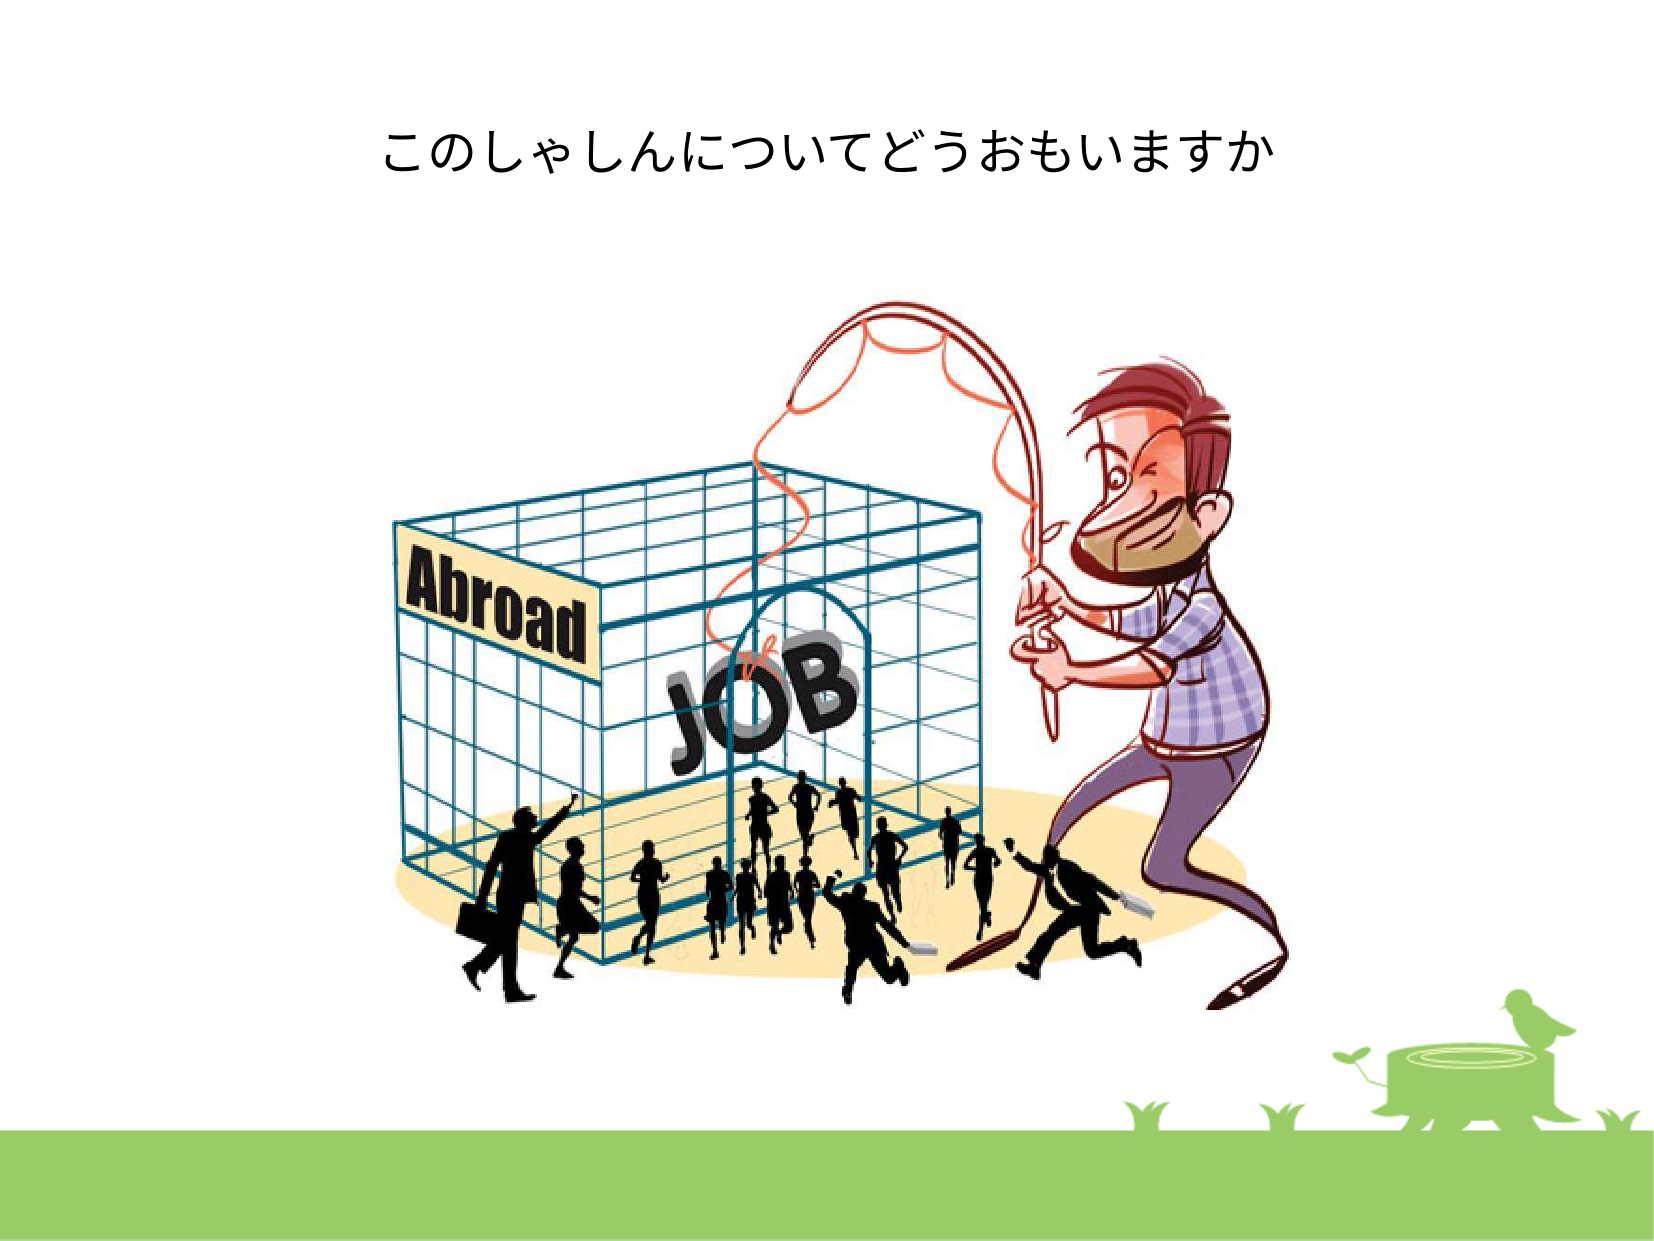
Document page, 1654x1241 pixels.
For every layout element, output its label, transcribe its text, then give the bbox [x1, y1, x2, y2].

title このしゃしんについてどうおもいますか [82, 49, 1571, 257]
picture [0, 0, 1654, 1241]
